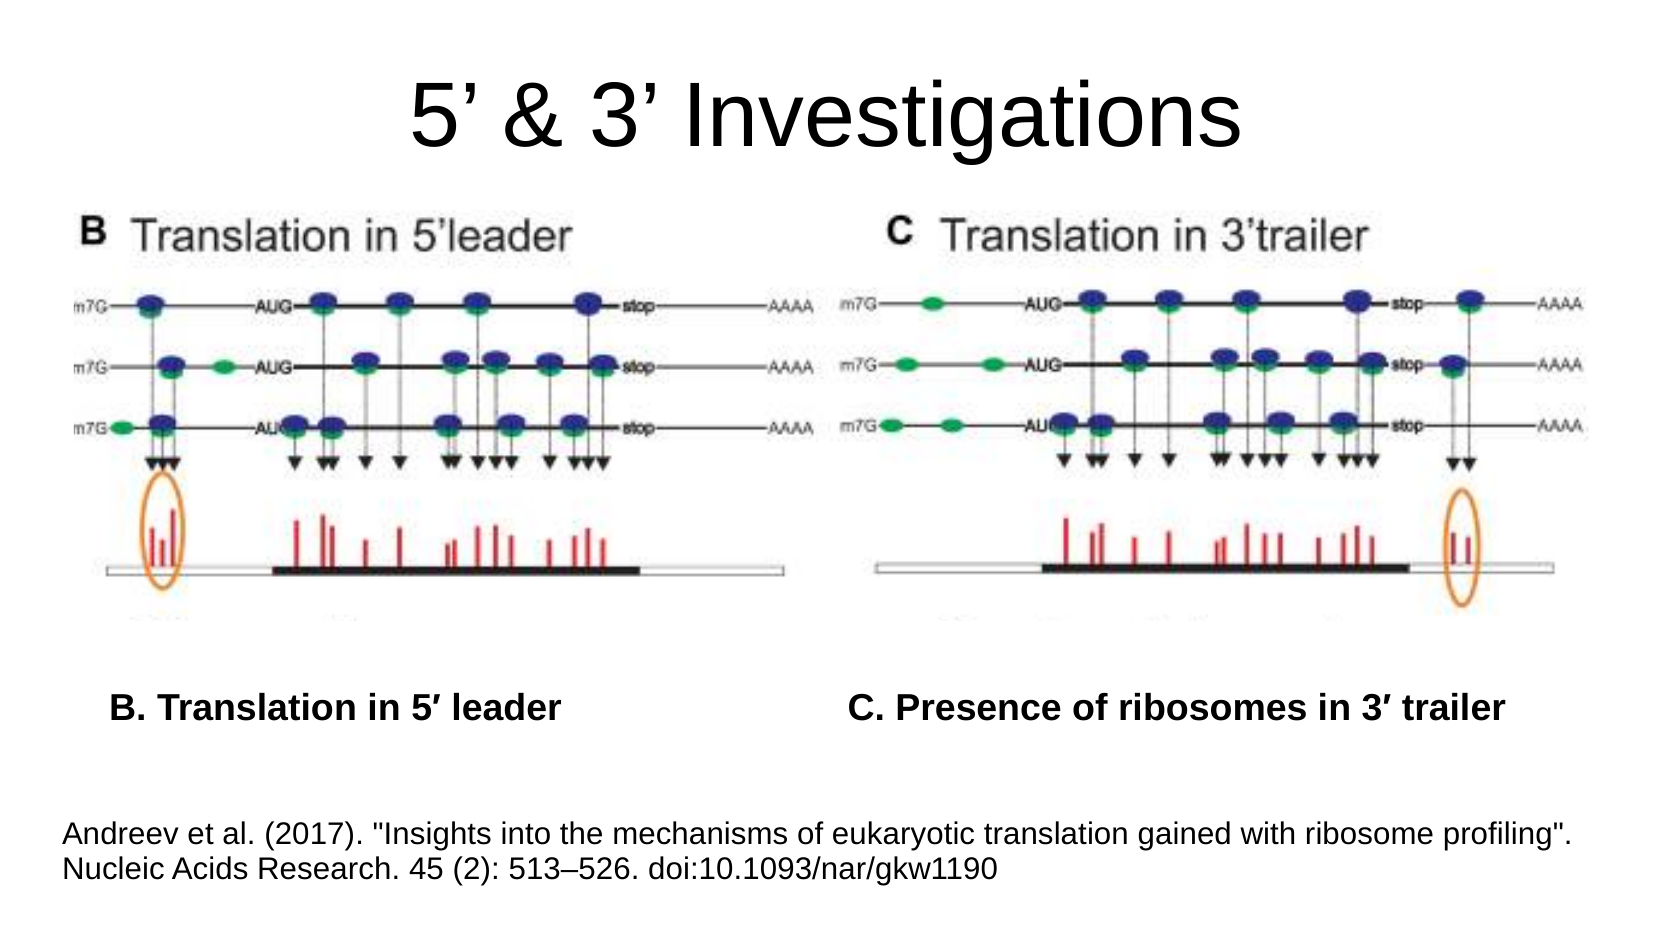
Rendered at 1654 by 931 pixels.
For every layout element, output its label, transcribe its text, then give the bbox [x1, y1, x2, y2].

picture [73, 194, 1589, 621]
title 5’ & 3’ Investigations [82, 37, 1571, 193]
text_box Andreev et al. (2017). "Insights into the mechanisms of eukaryotic translation gained with ribosome profiling". Nucleic Acids Research. 45 (2): 513–526. doi:10.1093/nar/gkw1190 [47, 809, 1619, 904]
text_box B. Translation in 5′ leader C. Presence of ribosomes in 3′ trailer [94, 679, 1607, 736]
